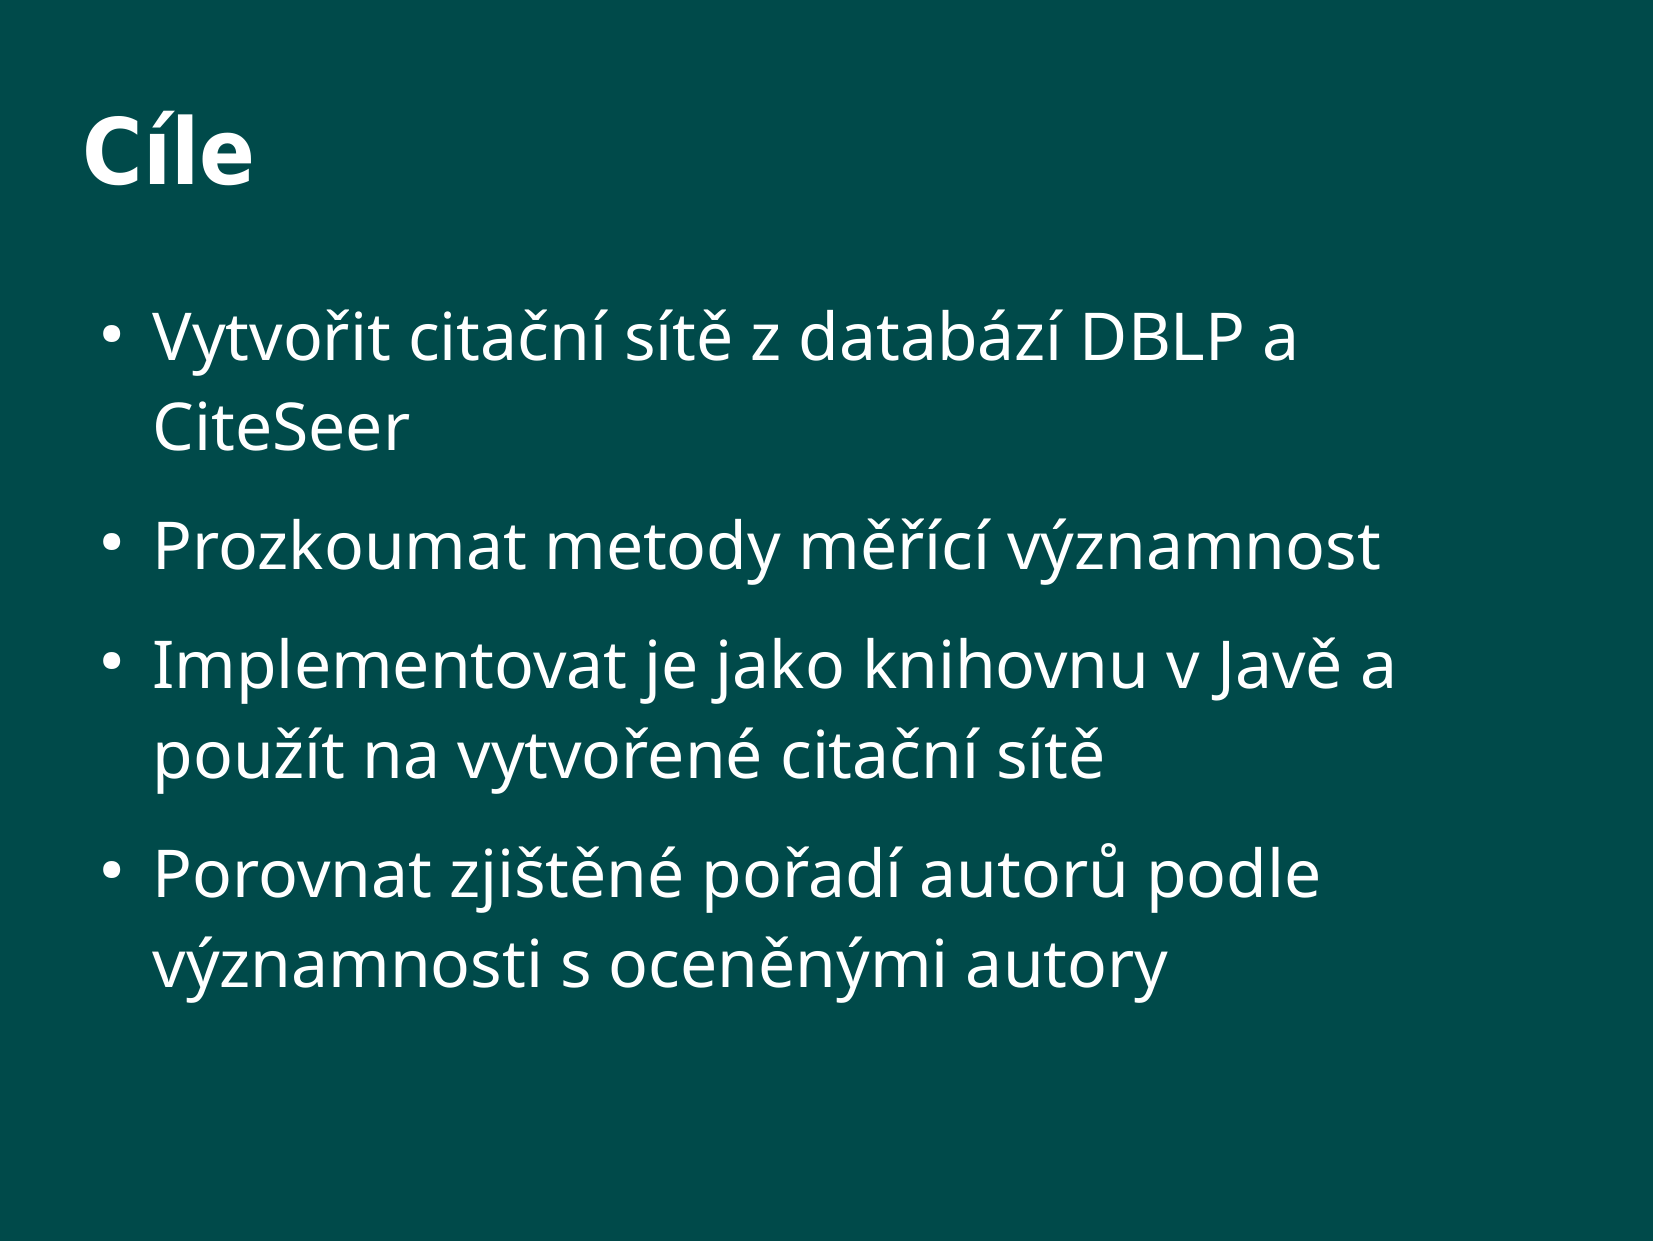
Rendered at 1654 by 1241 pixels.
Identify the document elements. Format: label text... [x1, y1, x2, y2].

list Vytvořit citační sítě z databází DBLP a CiteSeer Prozkoumat metody měřící významnost Implementovat je jako knihovnu v Javě a použít na vytvořené citační sítě Porovnat zjištěné pořadí autorů podle významnosti s oceněnými autory [82, 290, 1538, 1010]
title Cíle [82, 49, 1571, 257]
